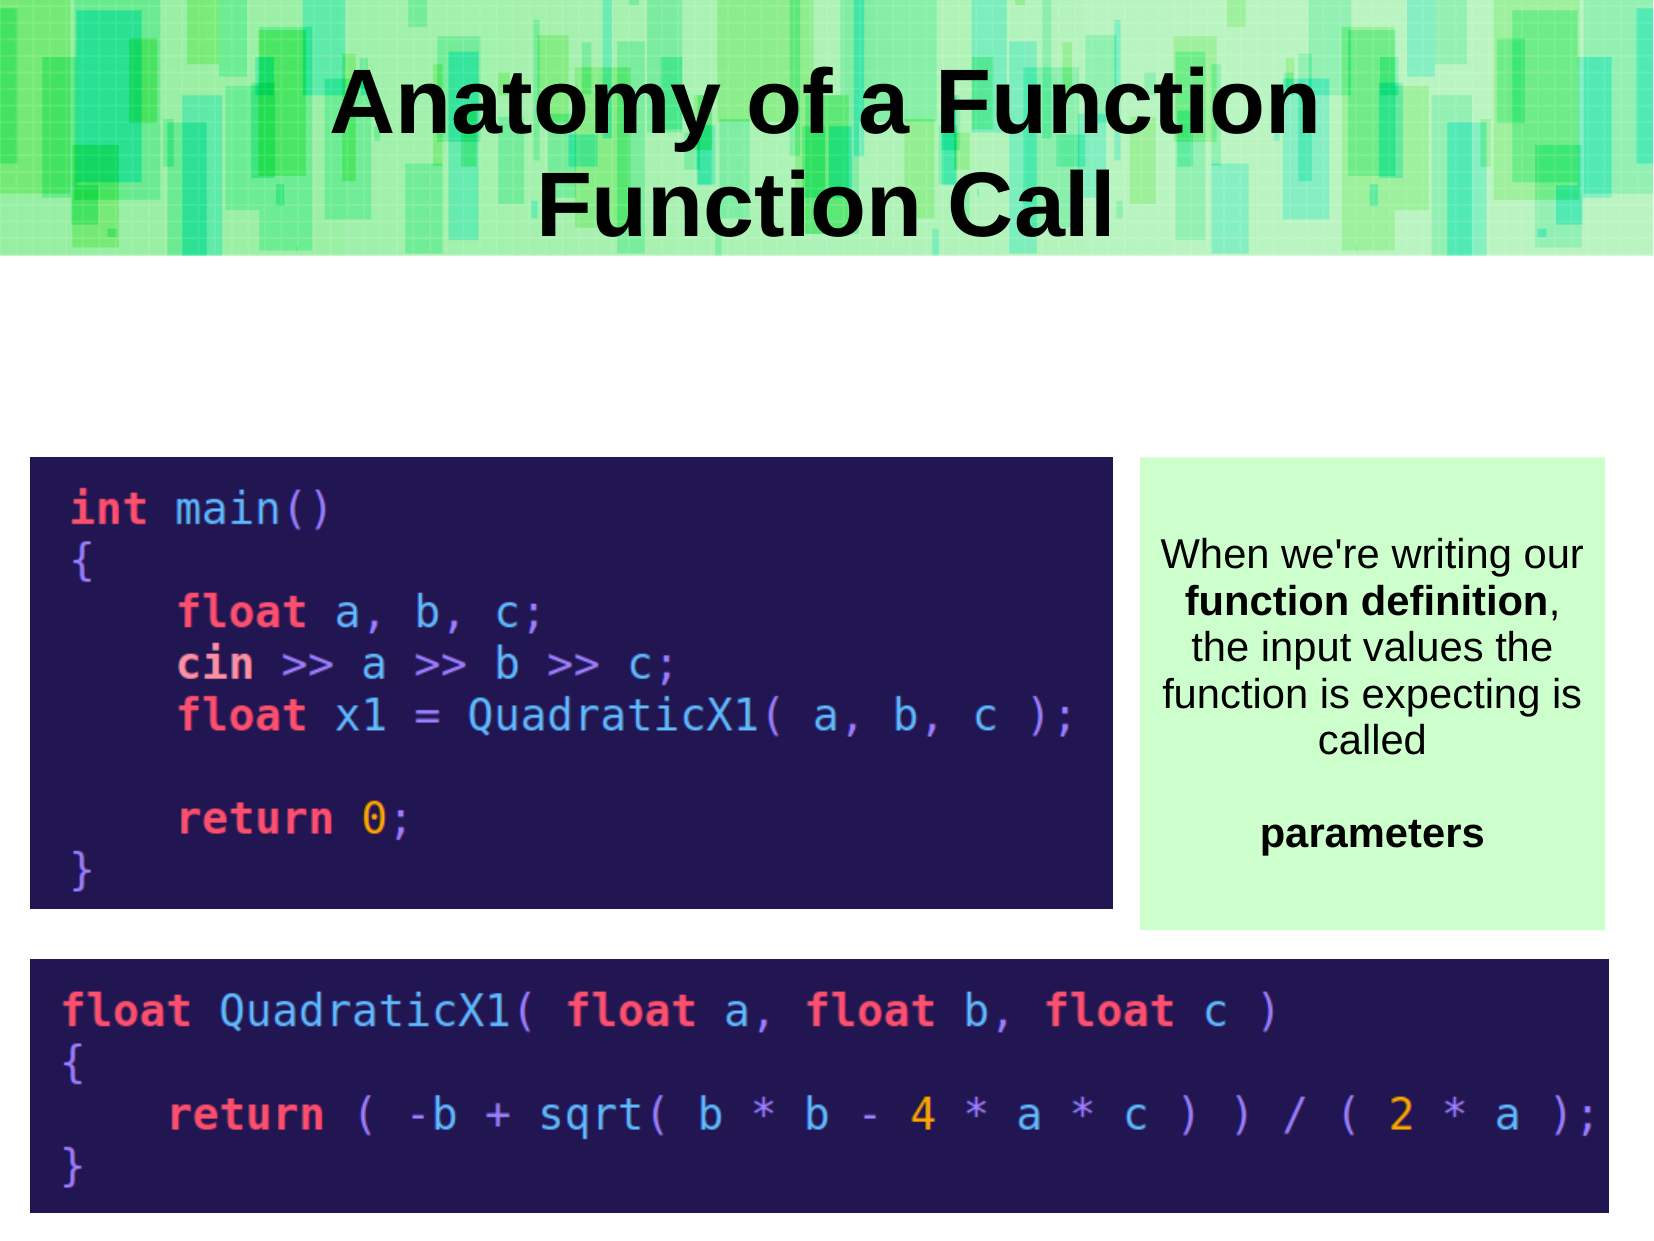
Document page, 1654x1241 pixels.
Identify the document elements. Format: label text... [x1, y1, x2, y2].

title Anatomy of a Function Function Call [82, 49, 1571, 257]
text_box When we're writing our function definition, the input values the function is expecting is called parameters [1140, 457, 1606, 931]
picture [0, 0, 1654, 1241]
